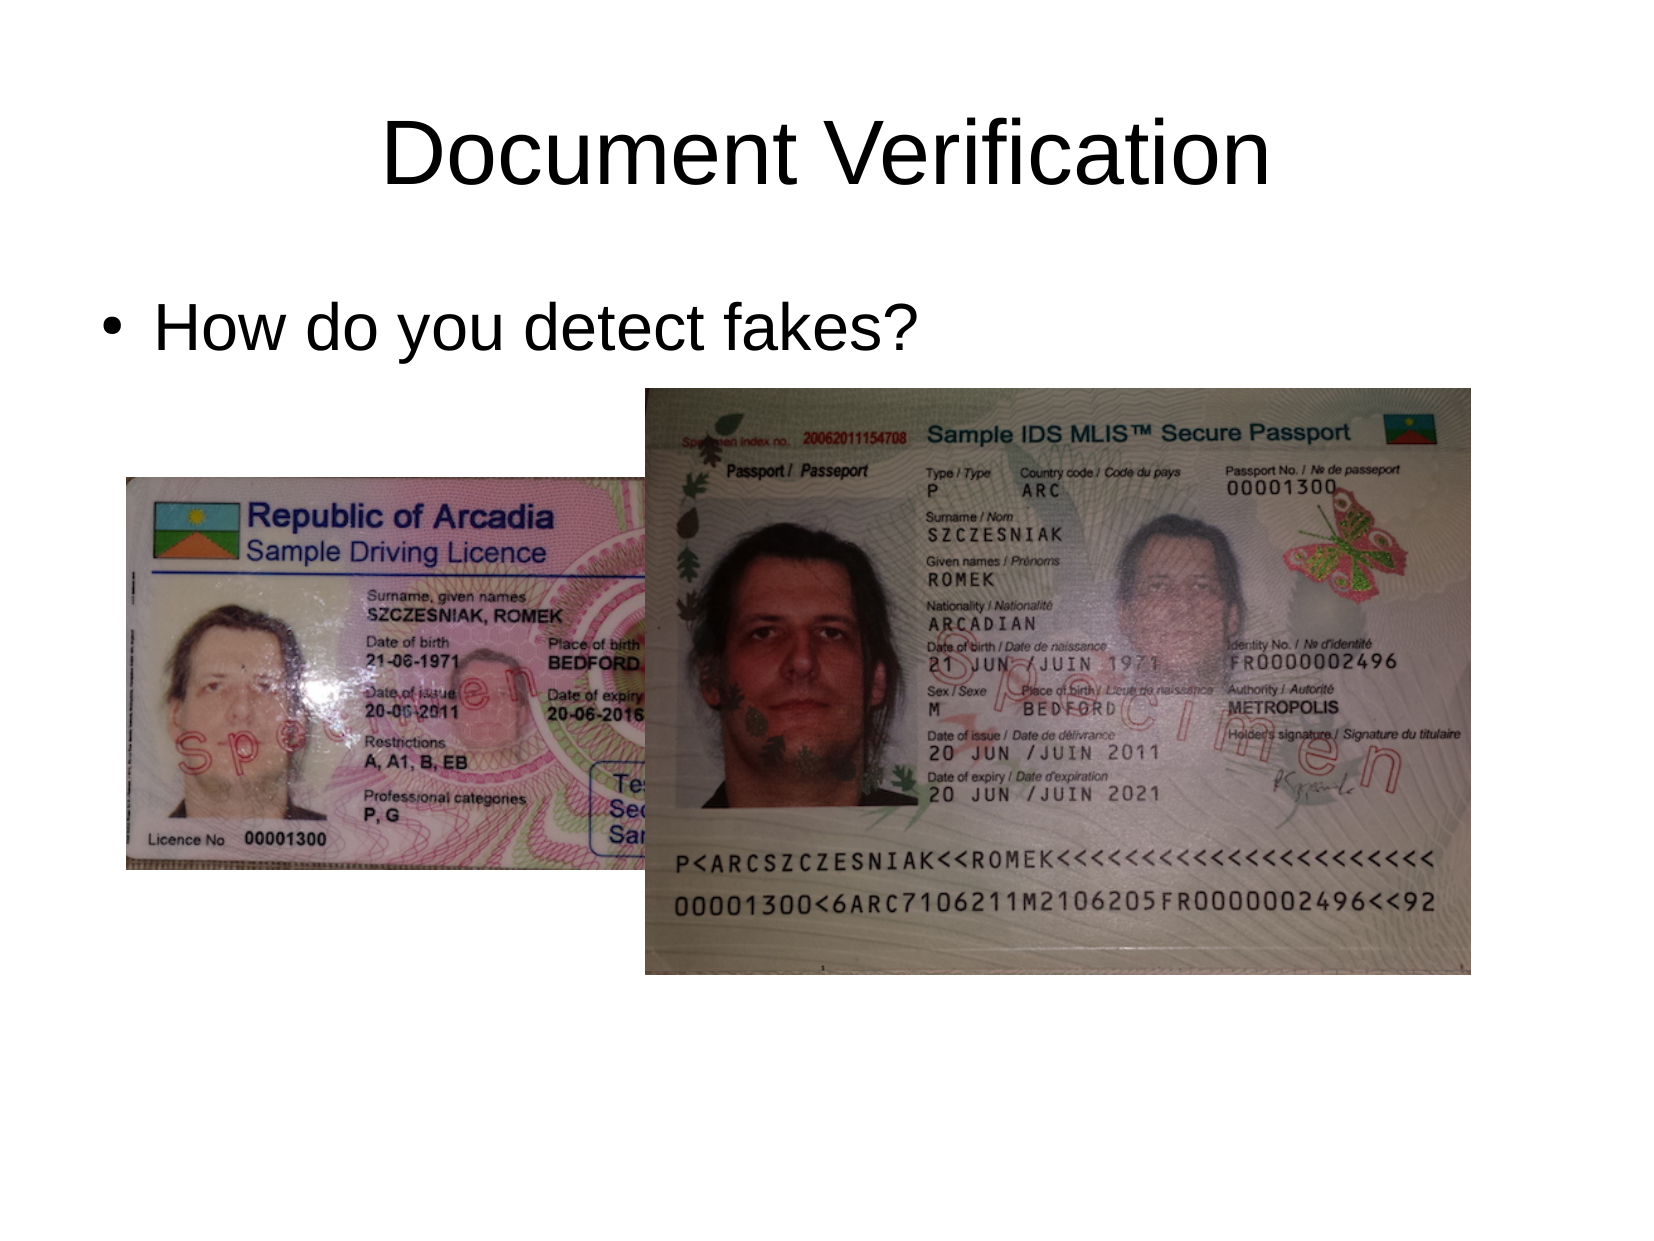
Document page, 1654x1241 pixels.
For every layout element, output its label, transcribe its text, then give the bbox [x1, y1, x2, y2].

picture [126, 388, 1471, 976]
title Document Verification [82, 49, 1571, 257]
list How do you detect fakes? [82, 290, 1571, 1010]
